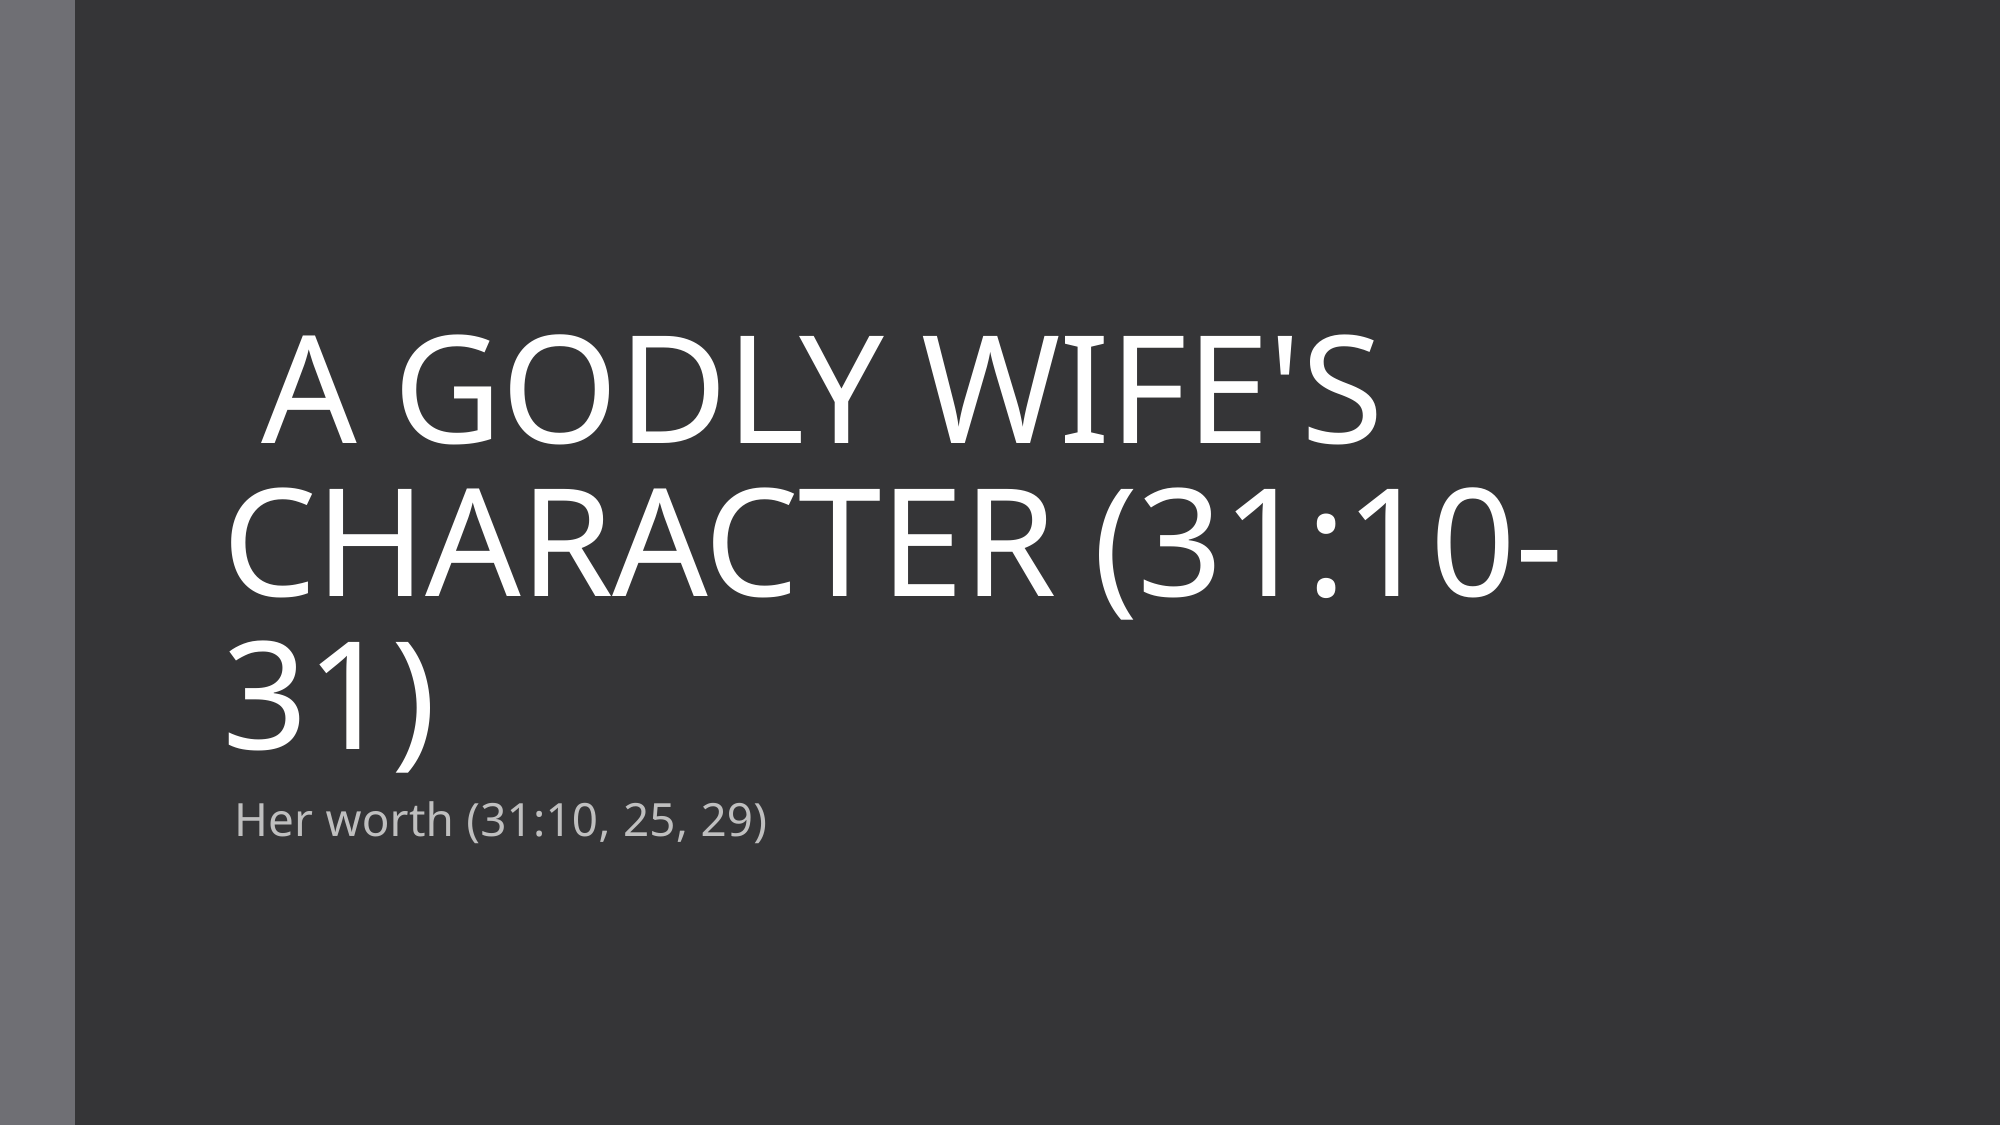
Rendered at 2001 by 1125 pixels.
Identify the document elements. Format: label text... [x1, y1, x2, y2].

title A GODLY WIFE'S CHARACTER (31:10-31) [206, 124, 1752, 787]
subtitle Her worth (31:10, 25, 29) [206, 787, 1752, 1066]
